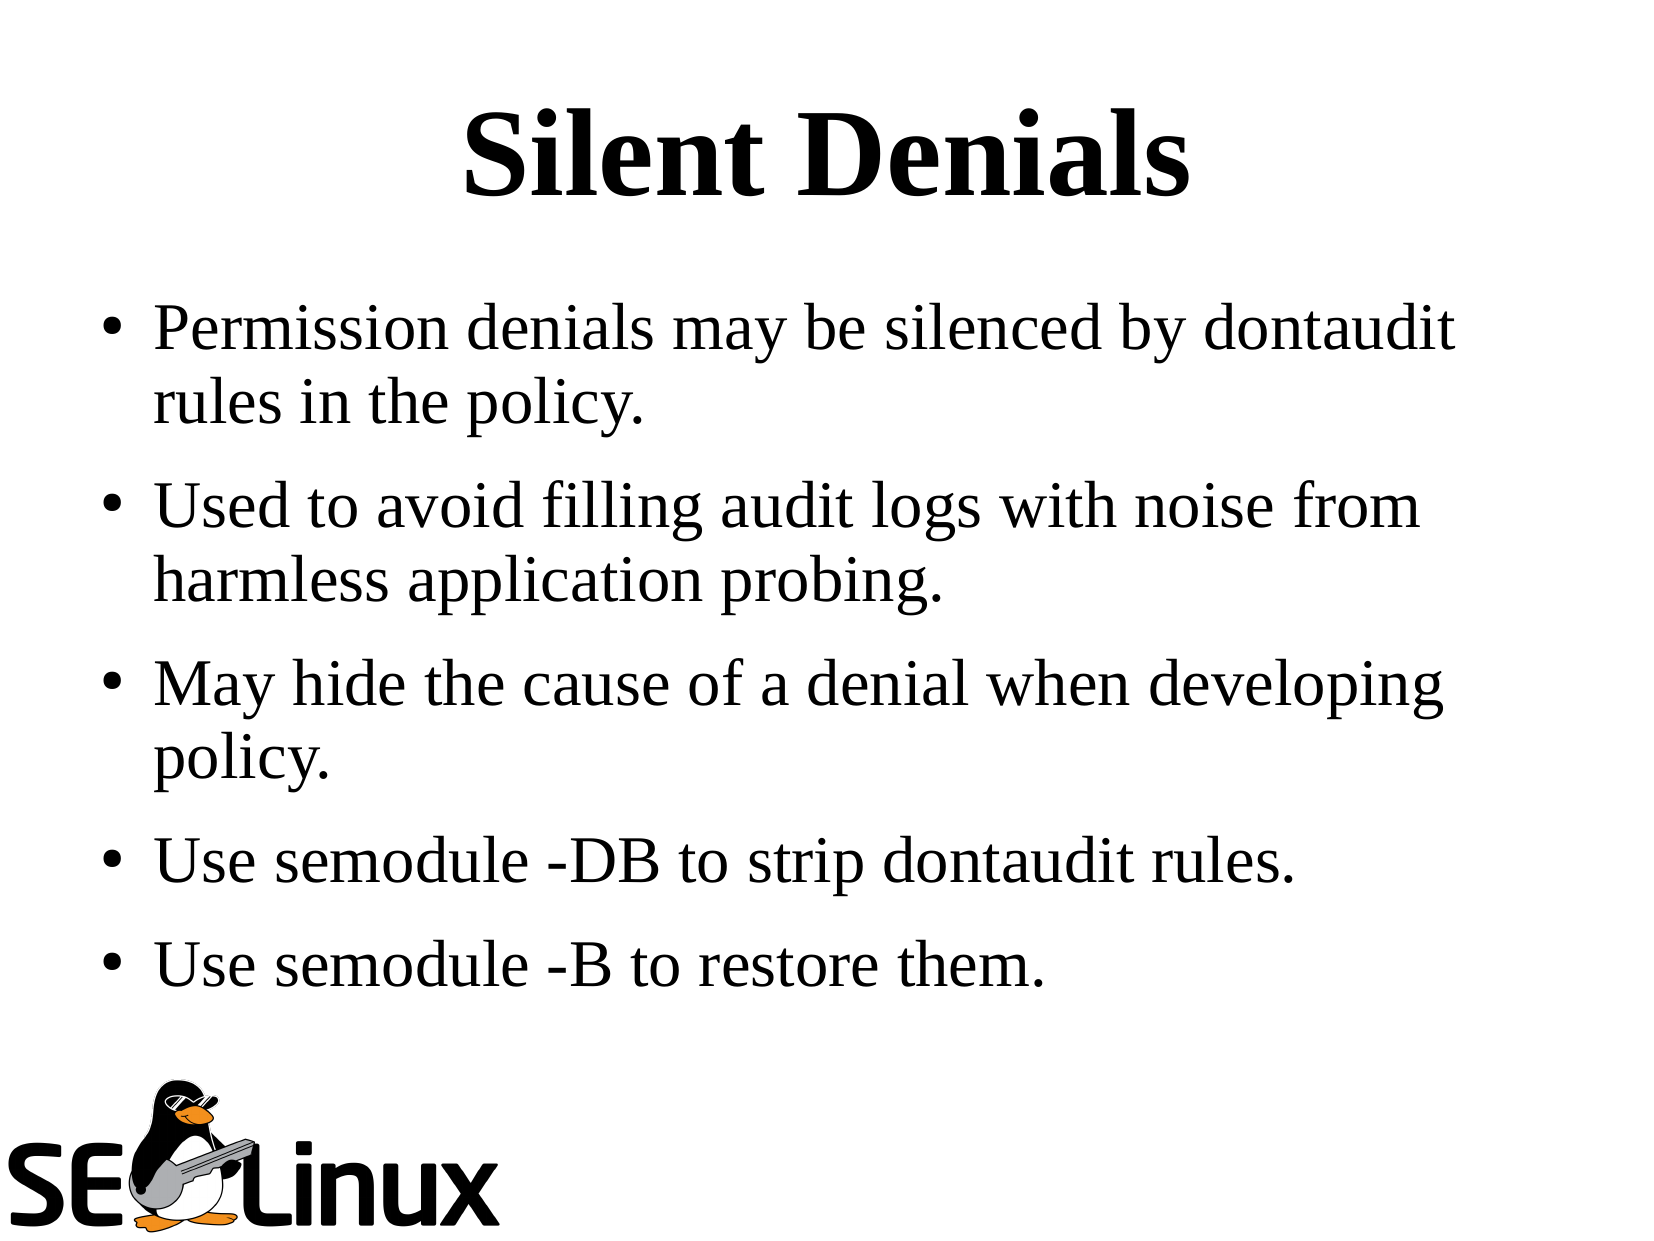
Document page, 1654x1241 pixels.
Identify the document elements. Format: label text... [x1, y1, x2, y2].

list Permission denials may be silenced by dontaudit rules in the policy. Used to avoid filling audit logs with noise from harmless application probing. May hide the cause of a denial when developing policy. Use semodule -DB to strip dontaudit rules. Use semodule -B to restore them. [82, 290, 1571, 1010]
title Silent Denials [82, 49, 1571, 257]
picture [0, 919, 526, 1241]
